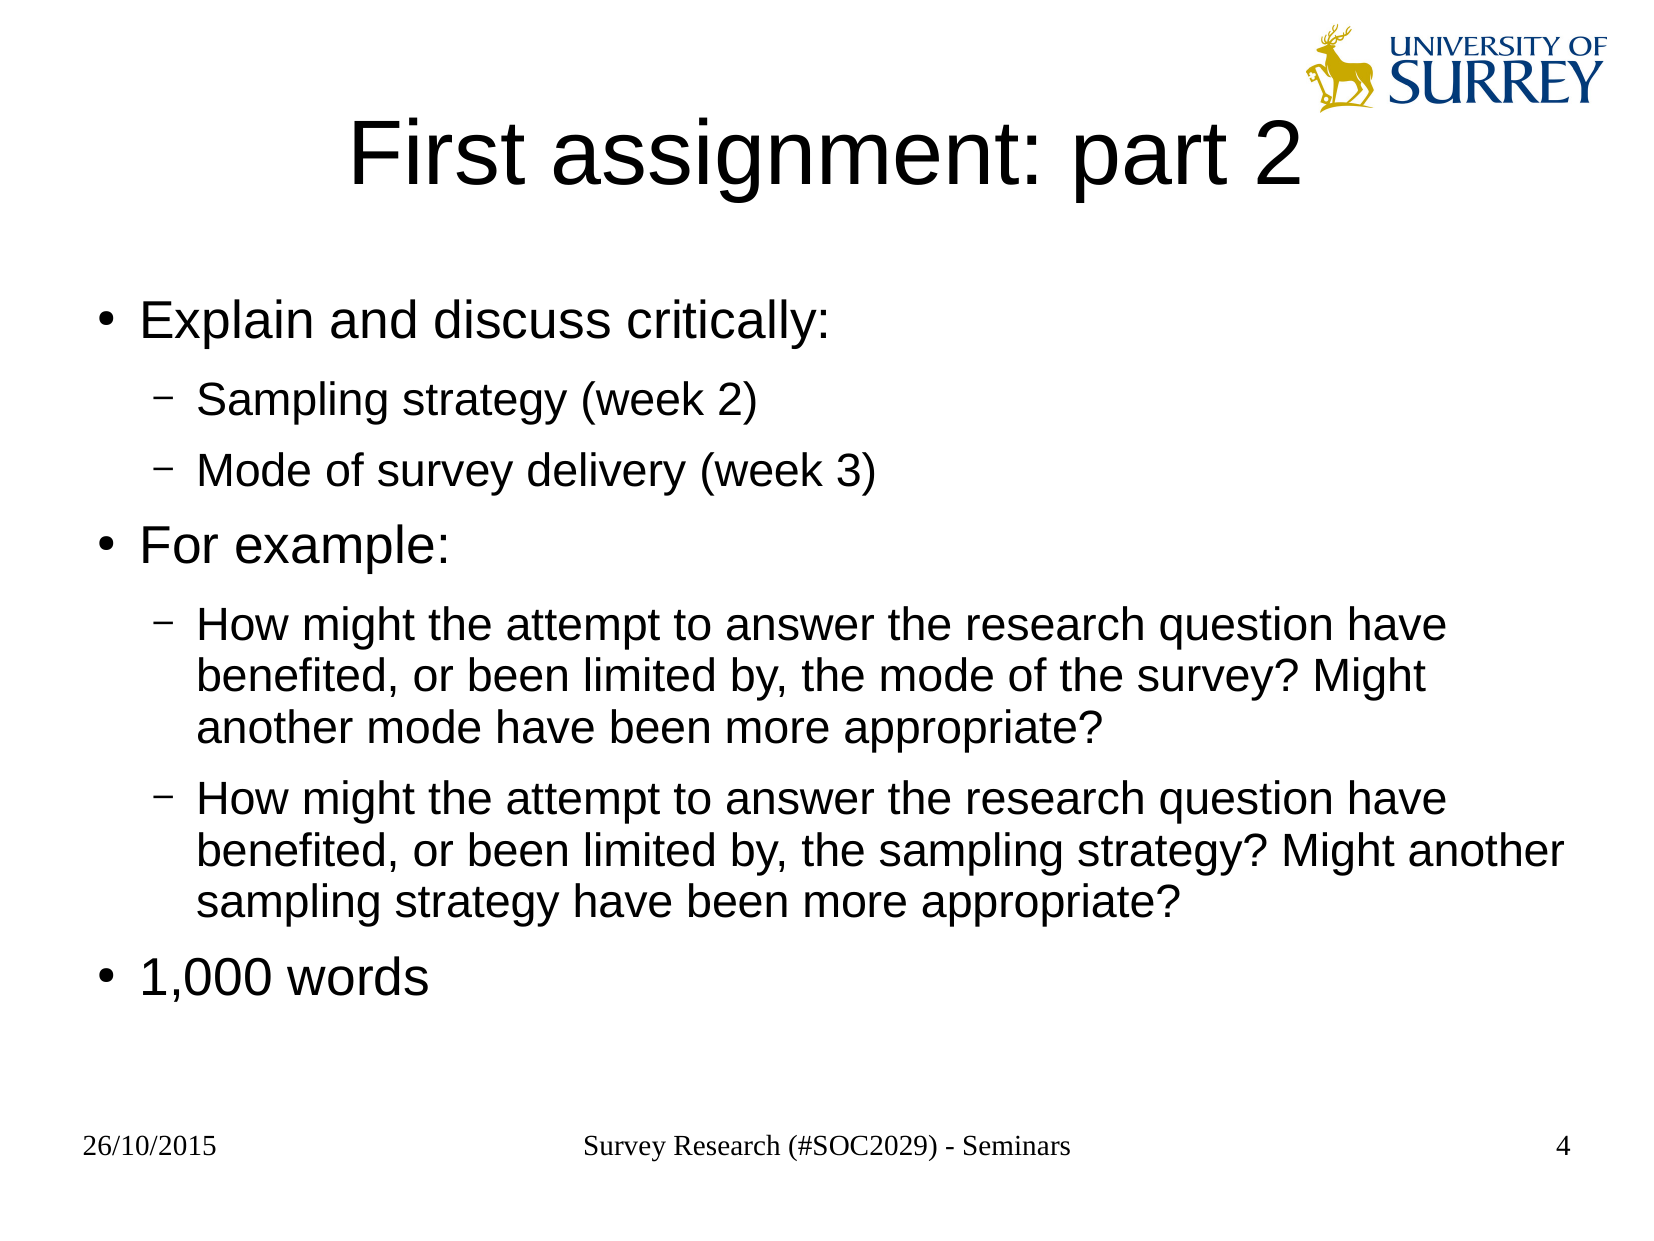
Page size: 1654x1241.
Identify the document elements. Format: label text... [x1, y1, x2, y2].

list Explain and discuss critically: Sampling strategy (week 2) Mode of survey delivery (week 3) For example: How might the attempt to answer the research question have benefited, or been limited by, the mode of the survey? Might another mode have been more appropriate? How might the attempt to answer the research question have benefited, or been limited by, the sampling strategy? Might another sampling strategy have been more appropriate? 1,000 words [82, 290, 1571, 1010]
picture [1306, 23, 1607, 113]
title First assignment: part 2 [82, 49, 1571, 257]
